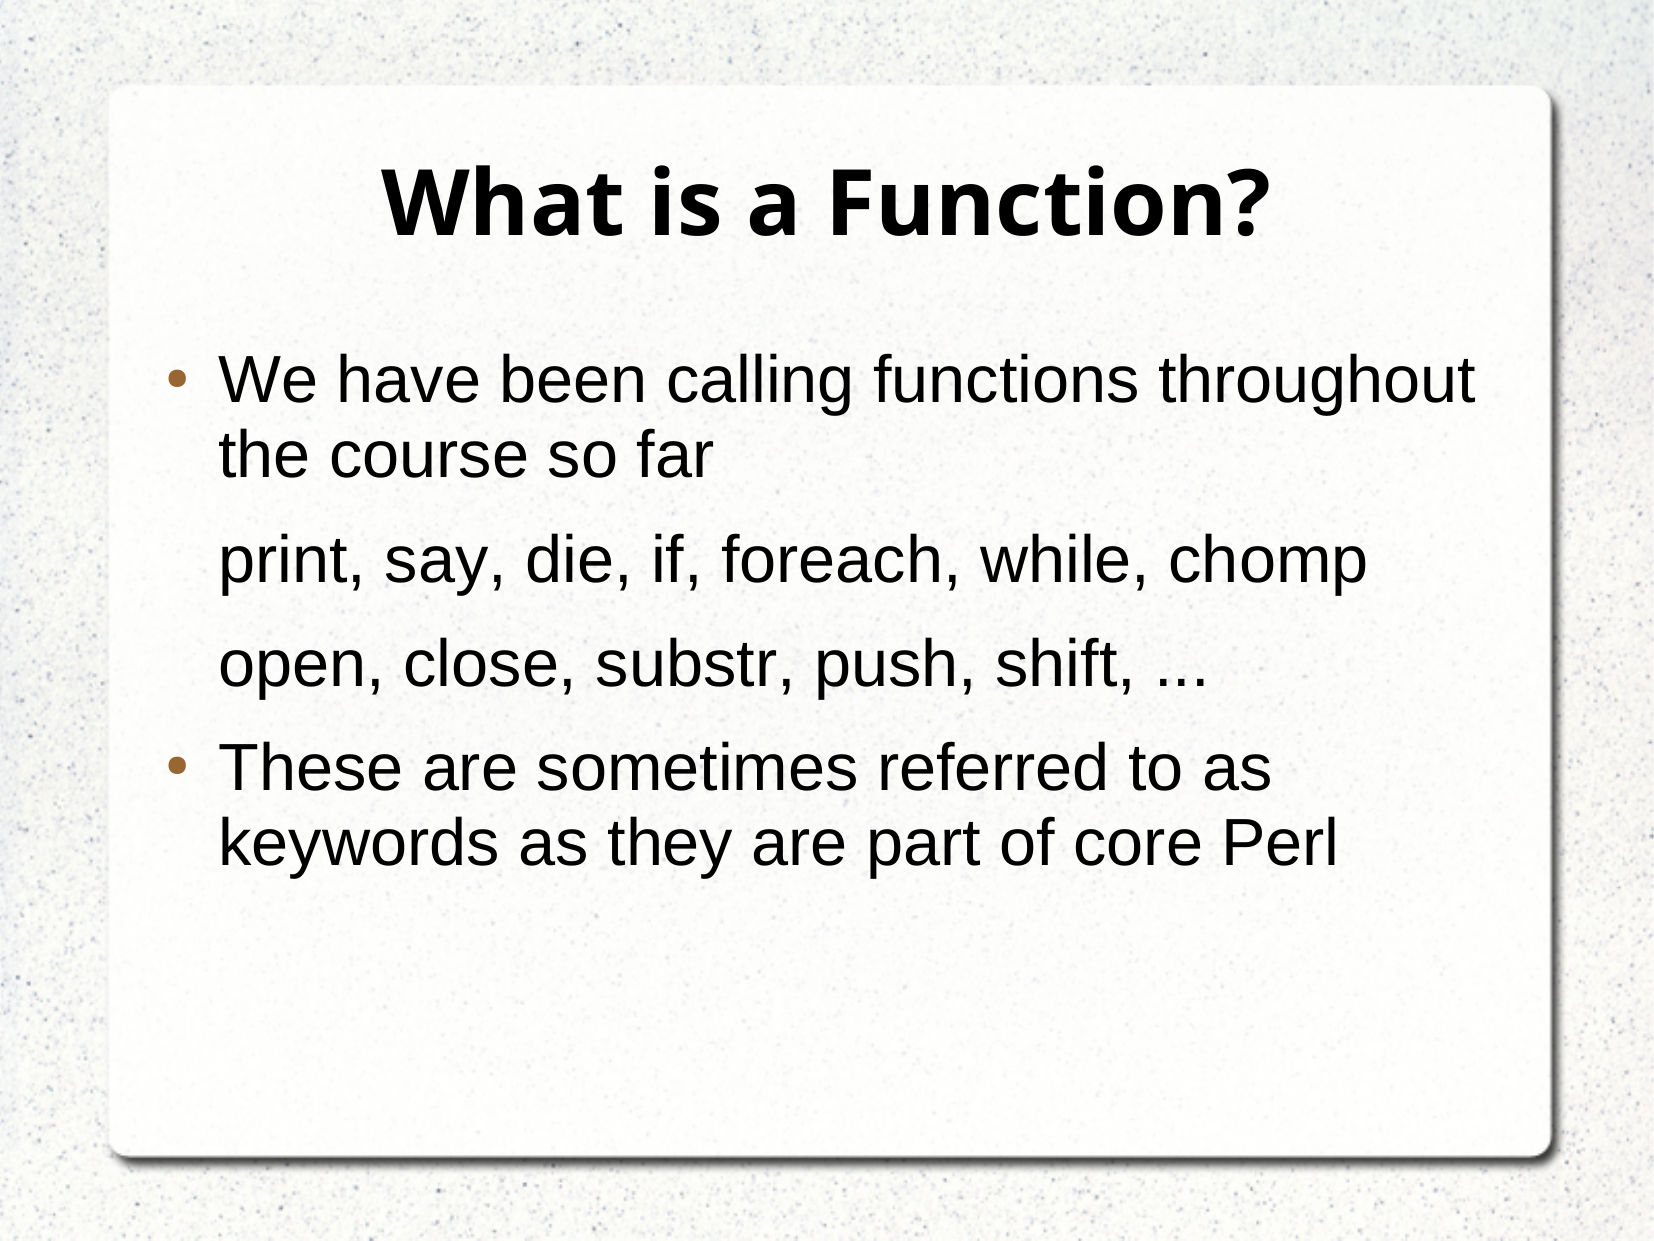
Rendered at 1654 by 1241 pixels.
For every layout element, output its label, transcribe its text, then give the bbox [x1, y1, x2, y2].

list We have been calling functions throughout the course so far print, say, die, if, foreach, while, chomp open, close, substr, push, shift, ... These are sometimes referred to as keywords as they are part of core Perl [147, 342, 1506, 978]
title What is a Function? [118, 96, 1536, 304]
picture [0, 0, 1654, 1241]
